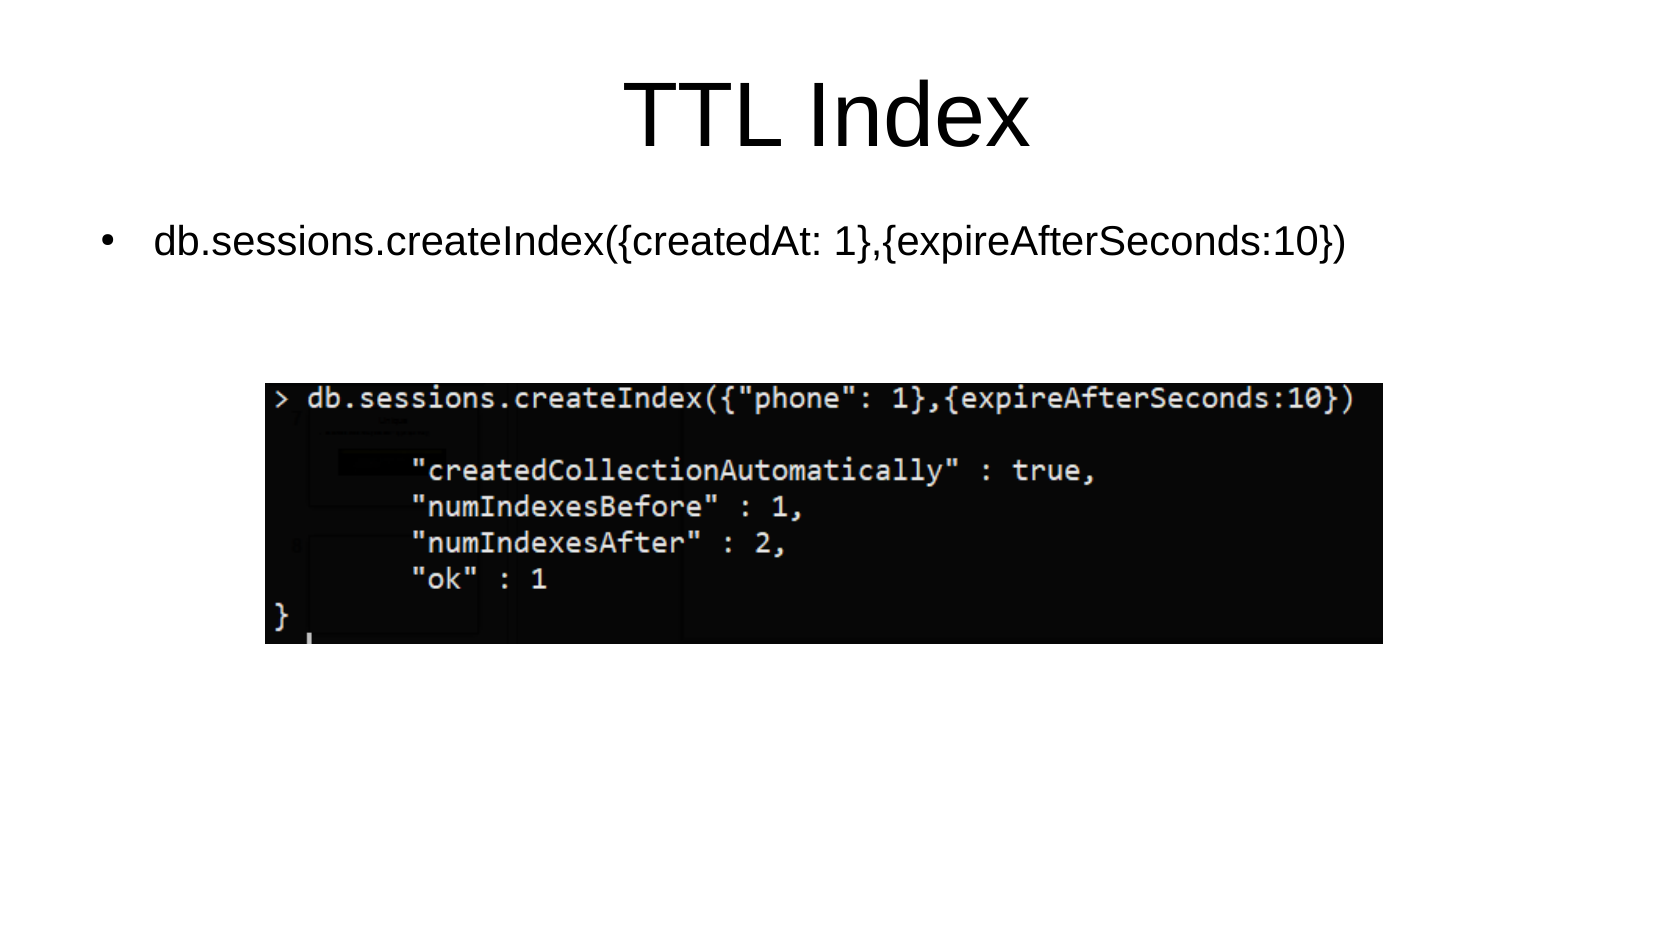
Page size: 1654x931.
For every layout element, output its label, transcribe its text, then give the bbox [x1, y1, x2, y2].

title TTL Index [82, 37, 1571, 193]
picture [265, 383, 1383, 644]
list db.sessions.createIndex({createdAt: 1},{expireAfterSeconds:10}) [82, 217, 1571, 758]
